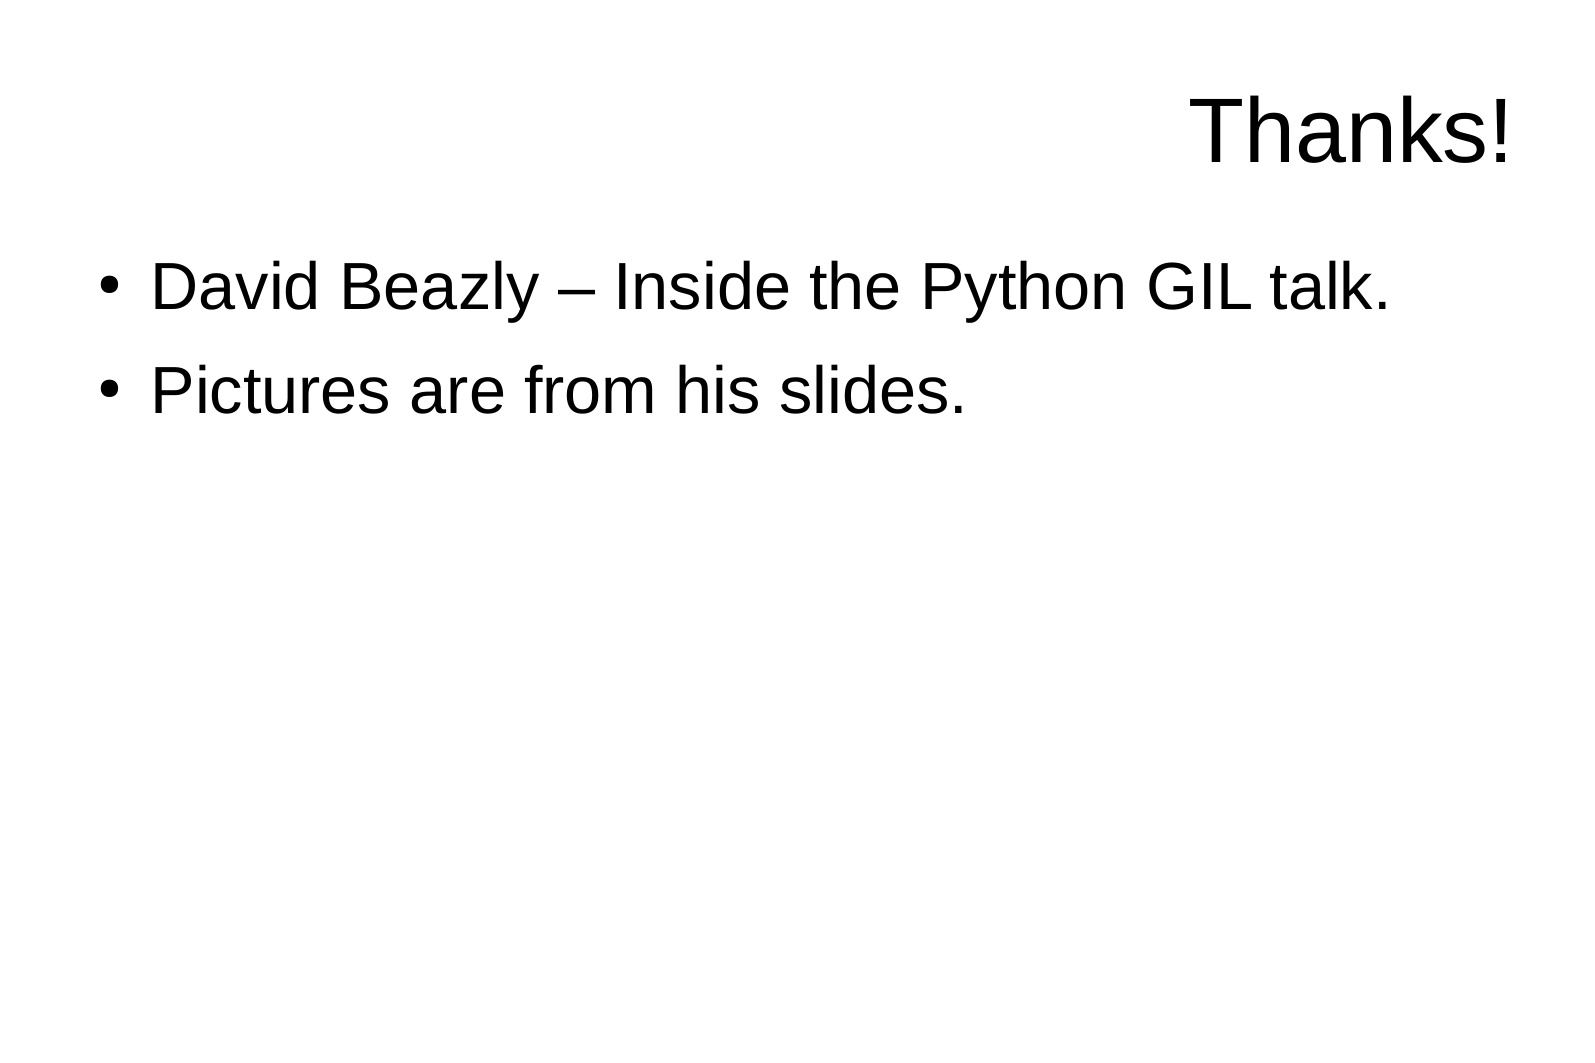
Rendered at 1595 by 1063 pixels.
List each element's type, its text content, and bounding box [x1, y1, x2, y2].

list David Beazly – Inside the Python GIL talk. Pictures are from his slides. [79, 248, 1515, 951]
title Thanks! [79, 49, 1515, 213]
